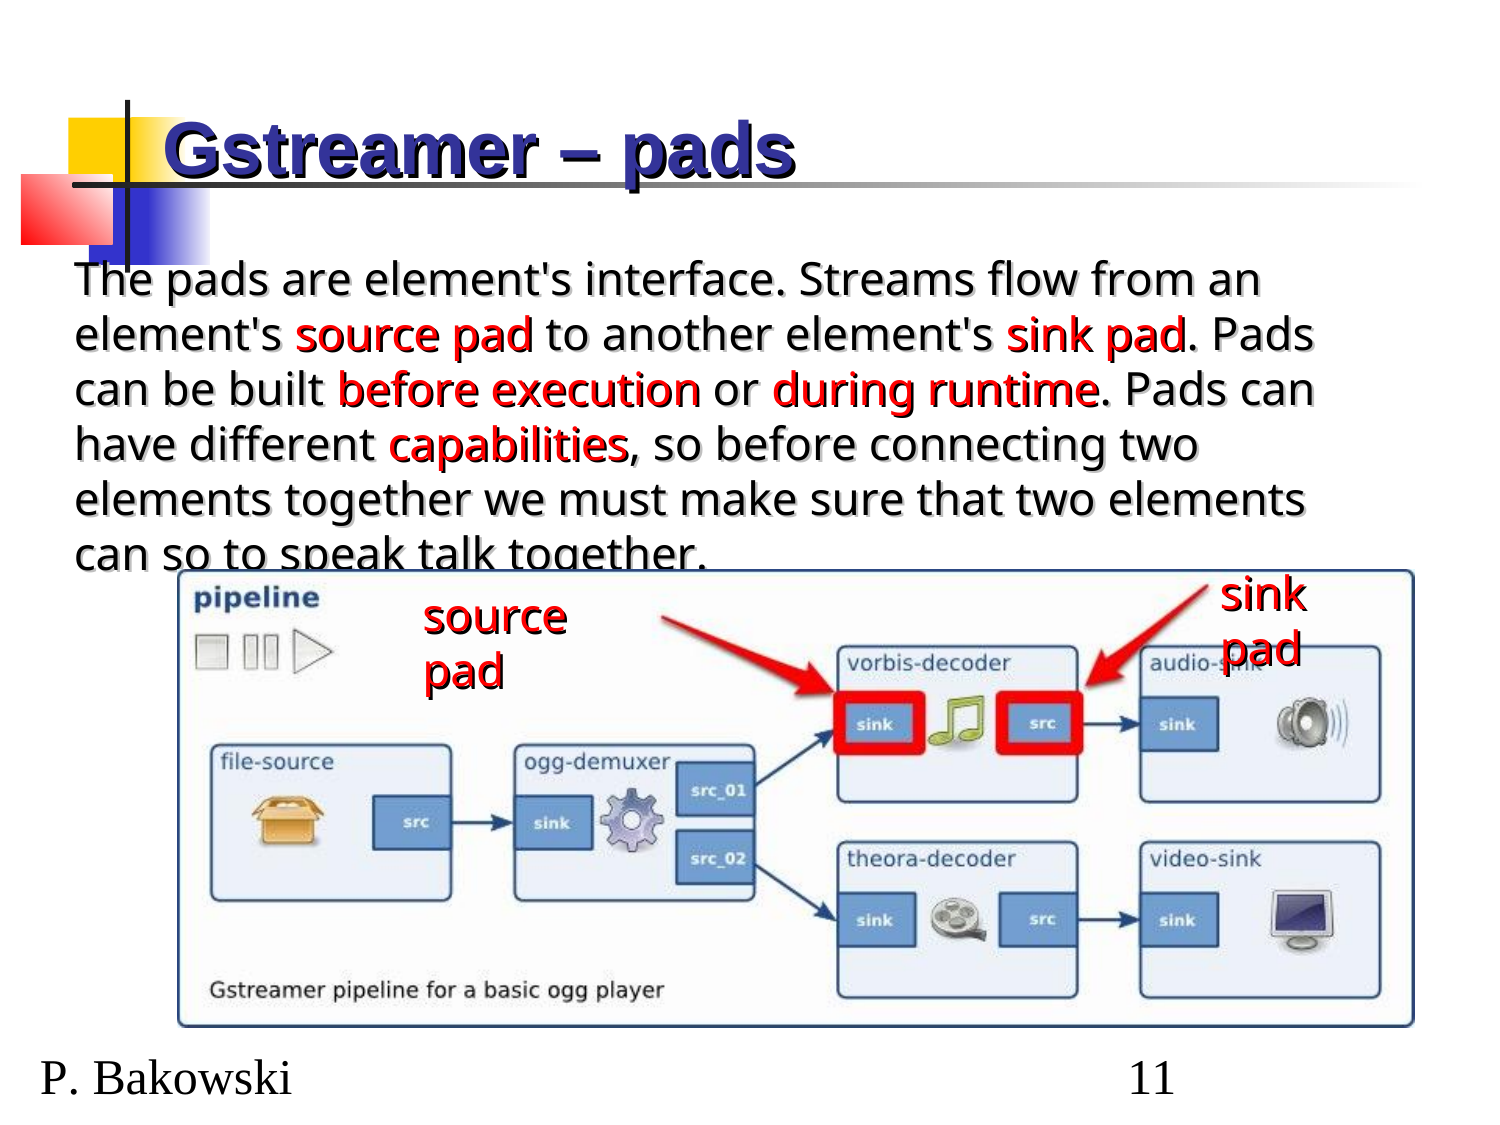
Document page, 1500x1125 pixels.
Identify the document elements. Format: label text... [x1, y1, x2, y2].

text_box source pad [407, 578, 659, 649]
title Gstreamer – pads [147, 92, 1394, 213]
picture [177, 569, 1415, 1028]
text_box sink pad [1204, 556, 1403, 626]
text_box The pads are element's interface. Streams flow from an element's source pad to another element's sink pad. Pads can be built before execution or during runtime. Pads can have different capabilities, so before connecting two elements together we must make sure that two elements can so to speak talk together. [59, 242, 1406, 603]
